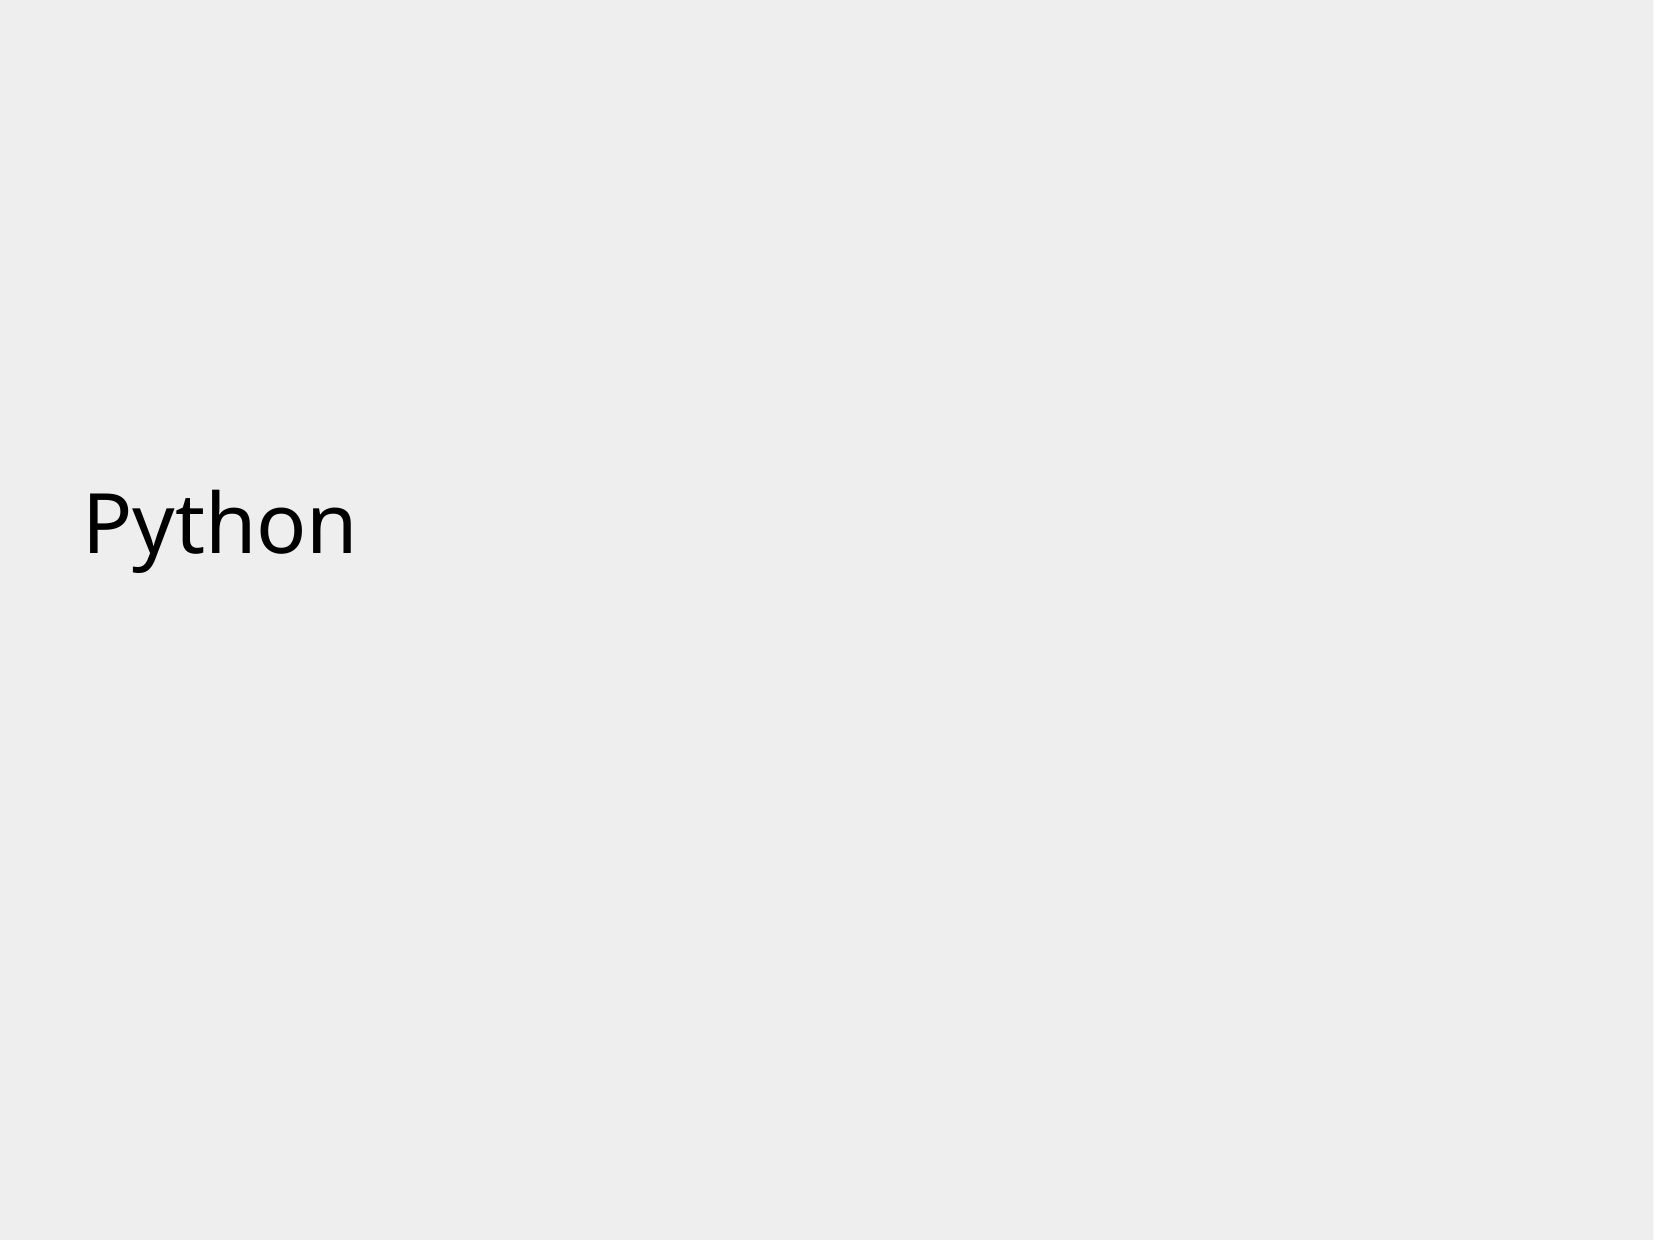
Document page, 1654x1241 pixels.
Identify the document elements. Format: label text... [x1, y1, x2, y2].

title Python [82, 49, 1571, 993]
